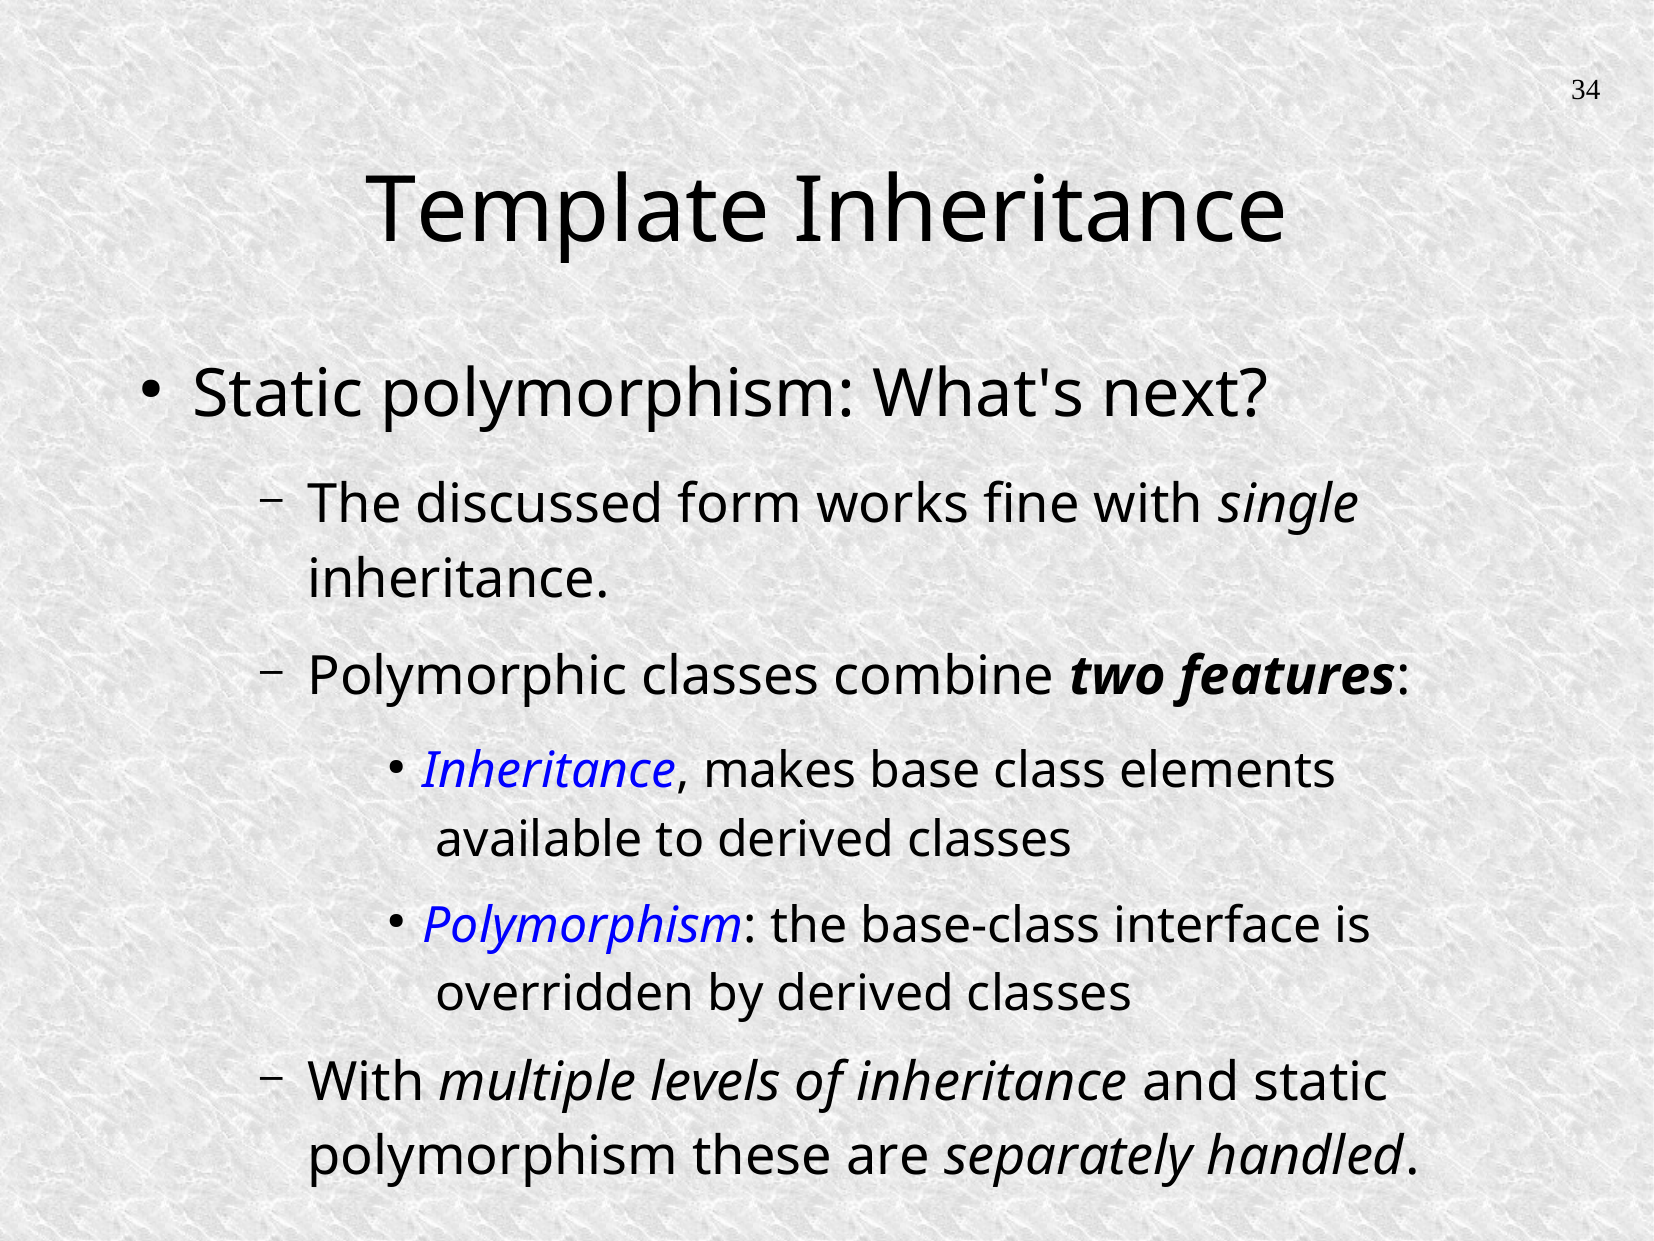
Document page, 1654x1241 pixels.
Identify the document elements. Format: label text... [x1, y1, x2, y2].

list Static polymorphism: What's next? The discussed form works fine with single inheritance. Polymorphic classes combine two features: Inheritance, makes base class elements available to derived classes Polymorphism: the base-class interface is overridden by derived classes With multiple levels of inheritance and static polymorphism these are separately handled. [121, 344, 1588, 1241]
picture [0, 0, 1654, 1241]
title Template Inheritance [121, 102, 1534, 311]
